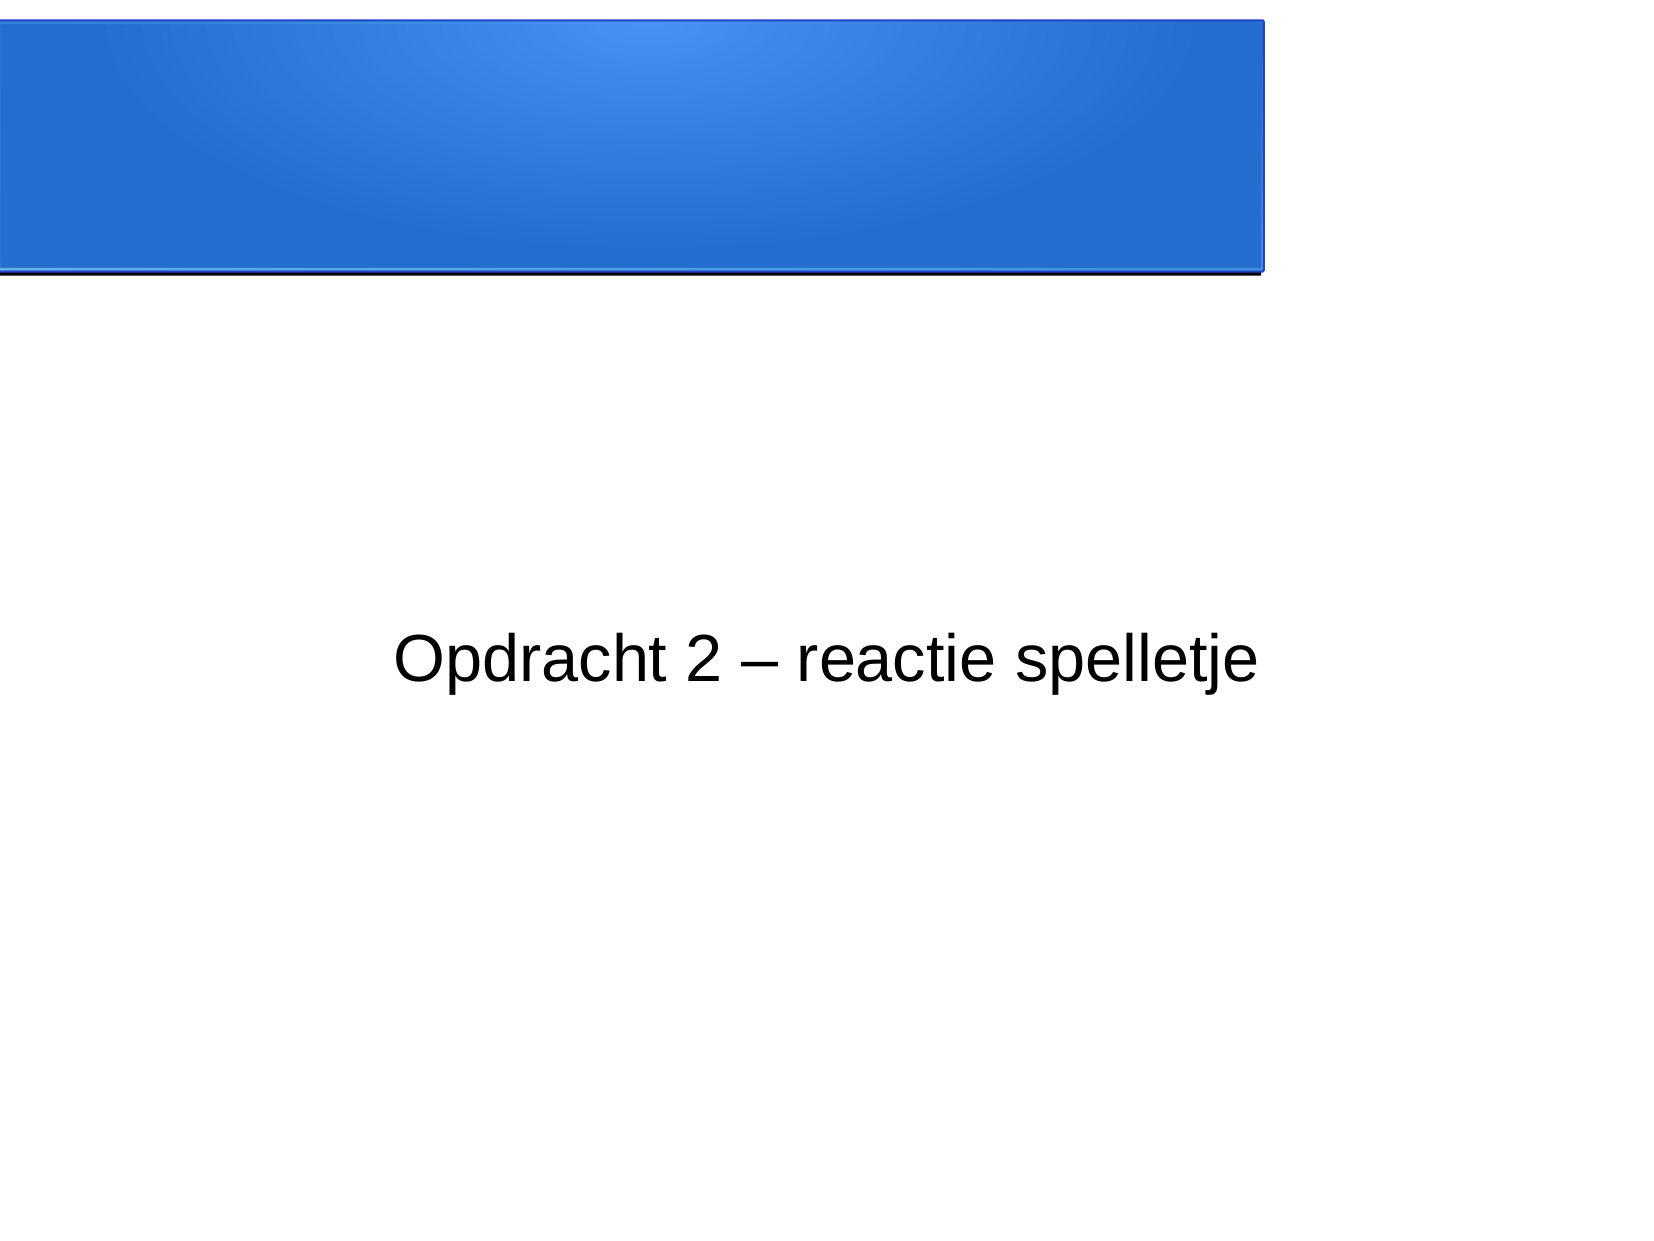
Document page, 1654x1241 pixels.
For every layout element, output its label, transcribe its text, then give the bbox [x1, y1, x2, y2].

subtitle Opdracht 2 – reactie spelletje [82, 299, 1571, 1019]
